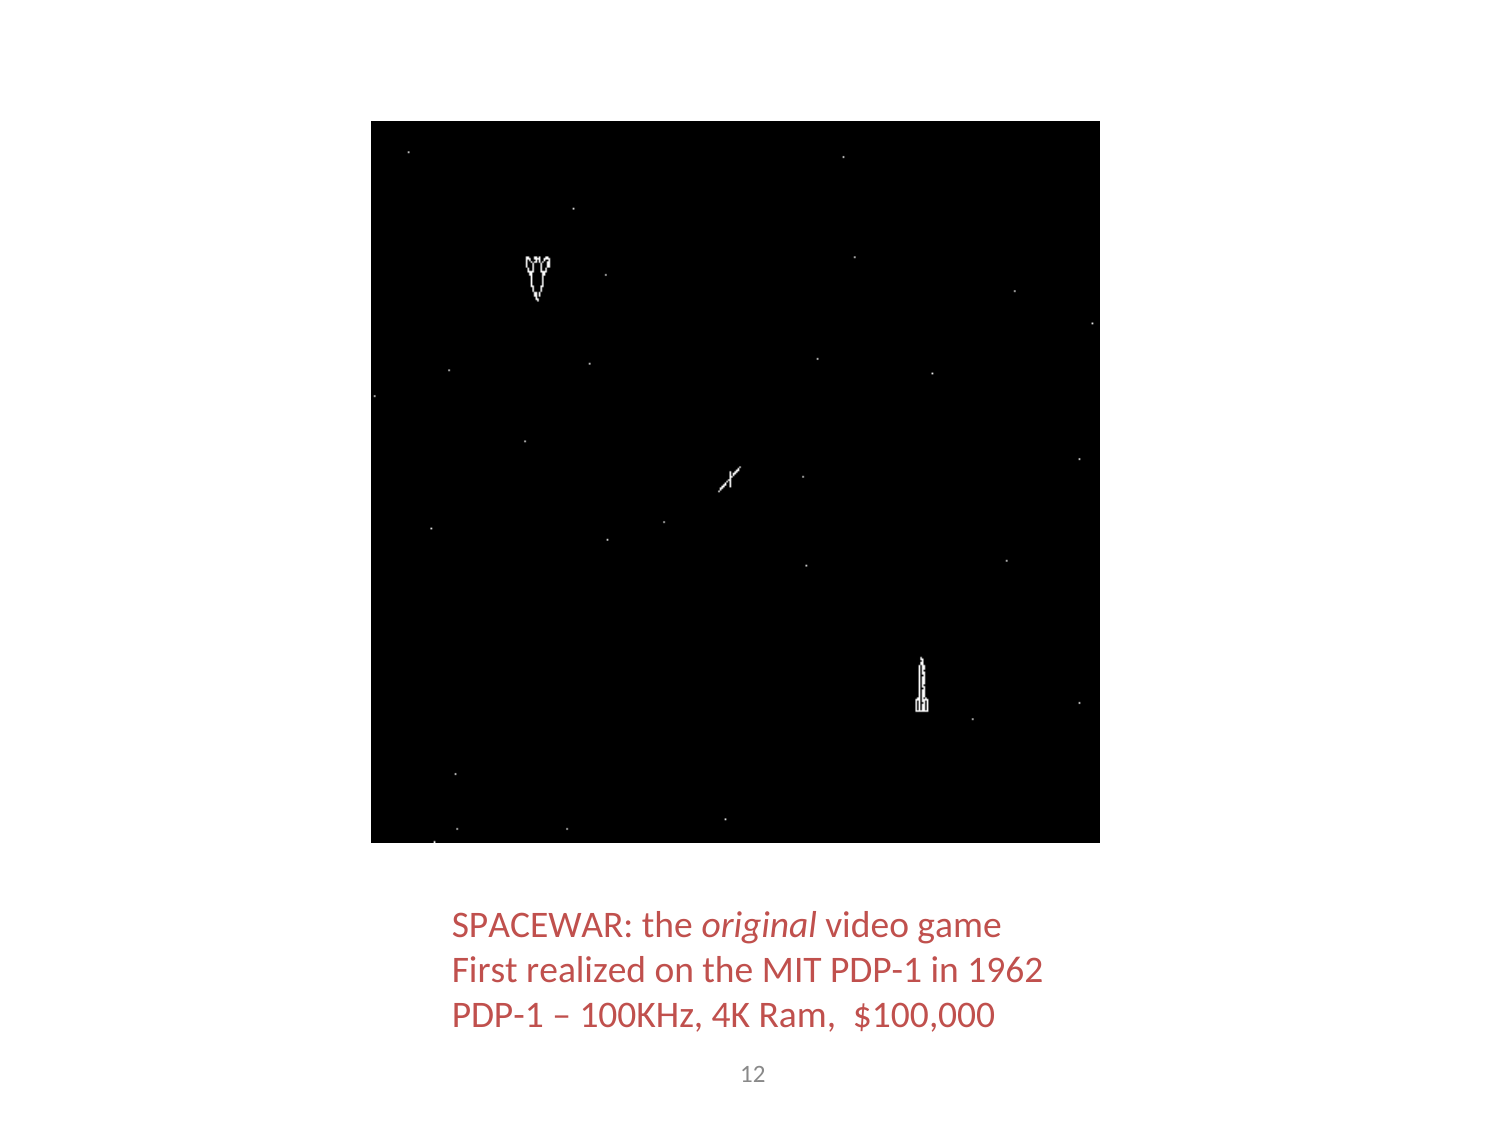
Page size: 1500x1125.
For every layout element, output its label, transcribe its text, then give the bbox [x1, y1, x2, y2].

picture [371, 121, 1100, 843]
text_box SPACEWAR: the original video game First realized on the MIT PDP-1 in 1962 PDP-1 – 100KHz, 4K Ram, $100,000 [437, 892, 1059, 1044]
text_box <number> [512, 1044, 988, 1103]
